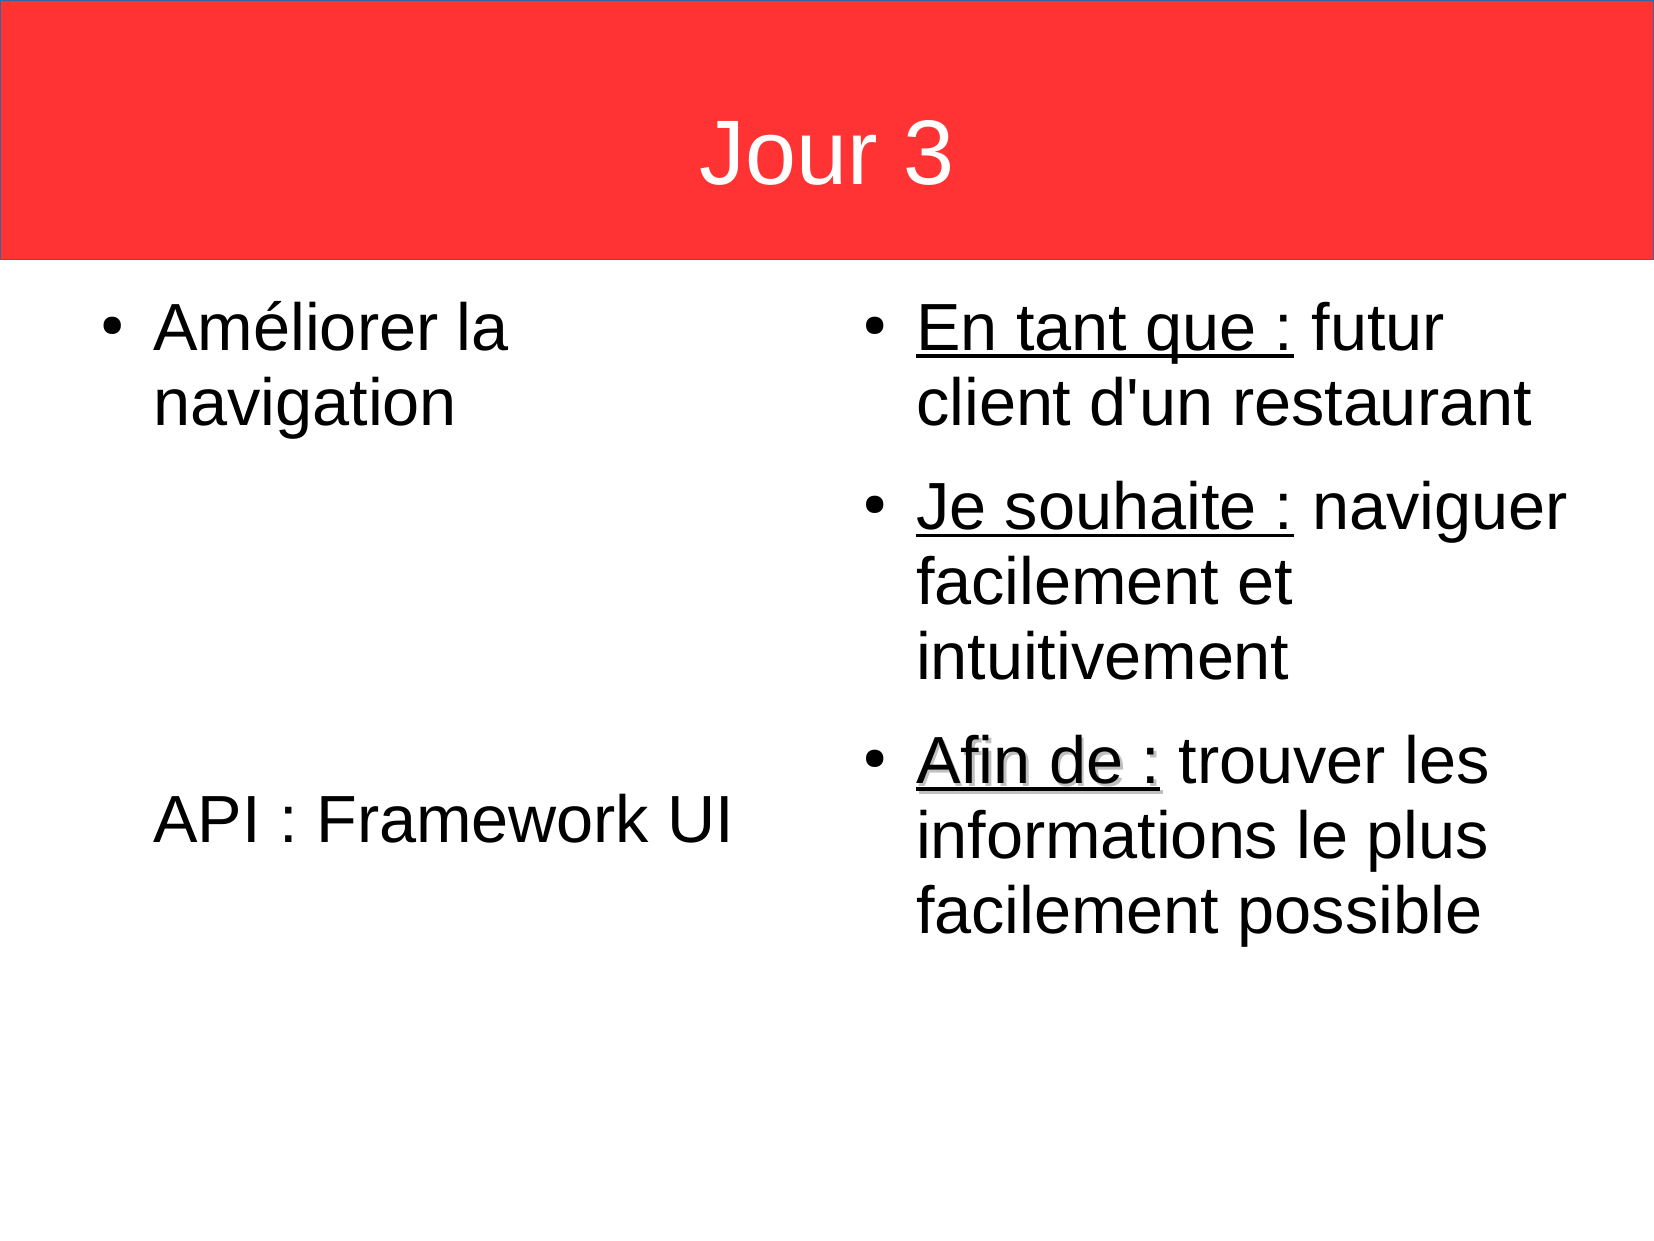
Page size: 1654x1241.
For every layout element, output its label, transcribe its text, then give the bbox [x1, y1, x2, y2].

list Améliorer la navigation API : Framework UI [82, 290, 809, 1010]
title Jour 3 [82, 49, 1571, 257]
list En tant que : futur client d'un restaurant Je souhaite : naviguer facilement et intuitivement Afin de : trouver les informations le plus facilement possible [845, 290, 1572, 1010]
text_box [0, 0, 1654, 260]
